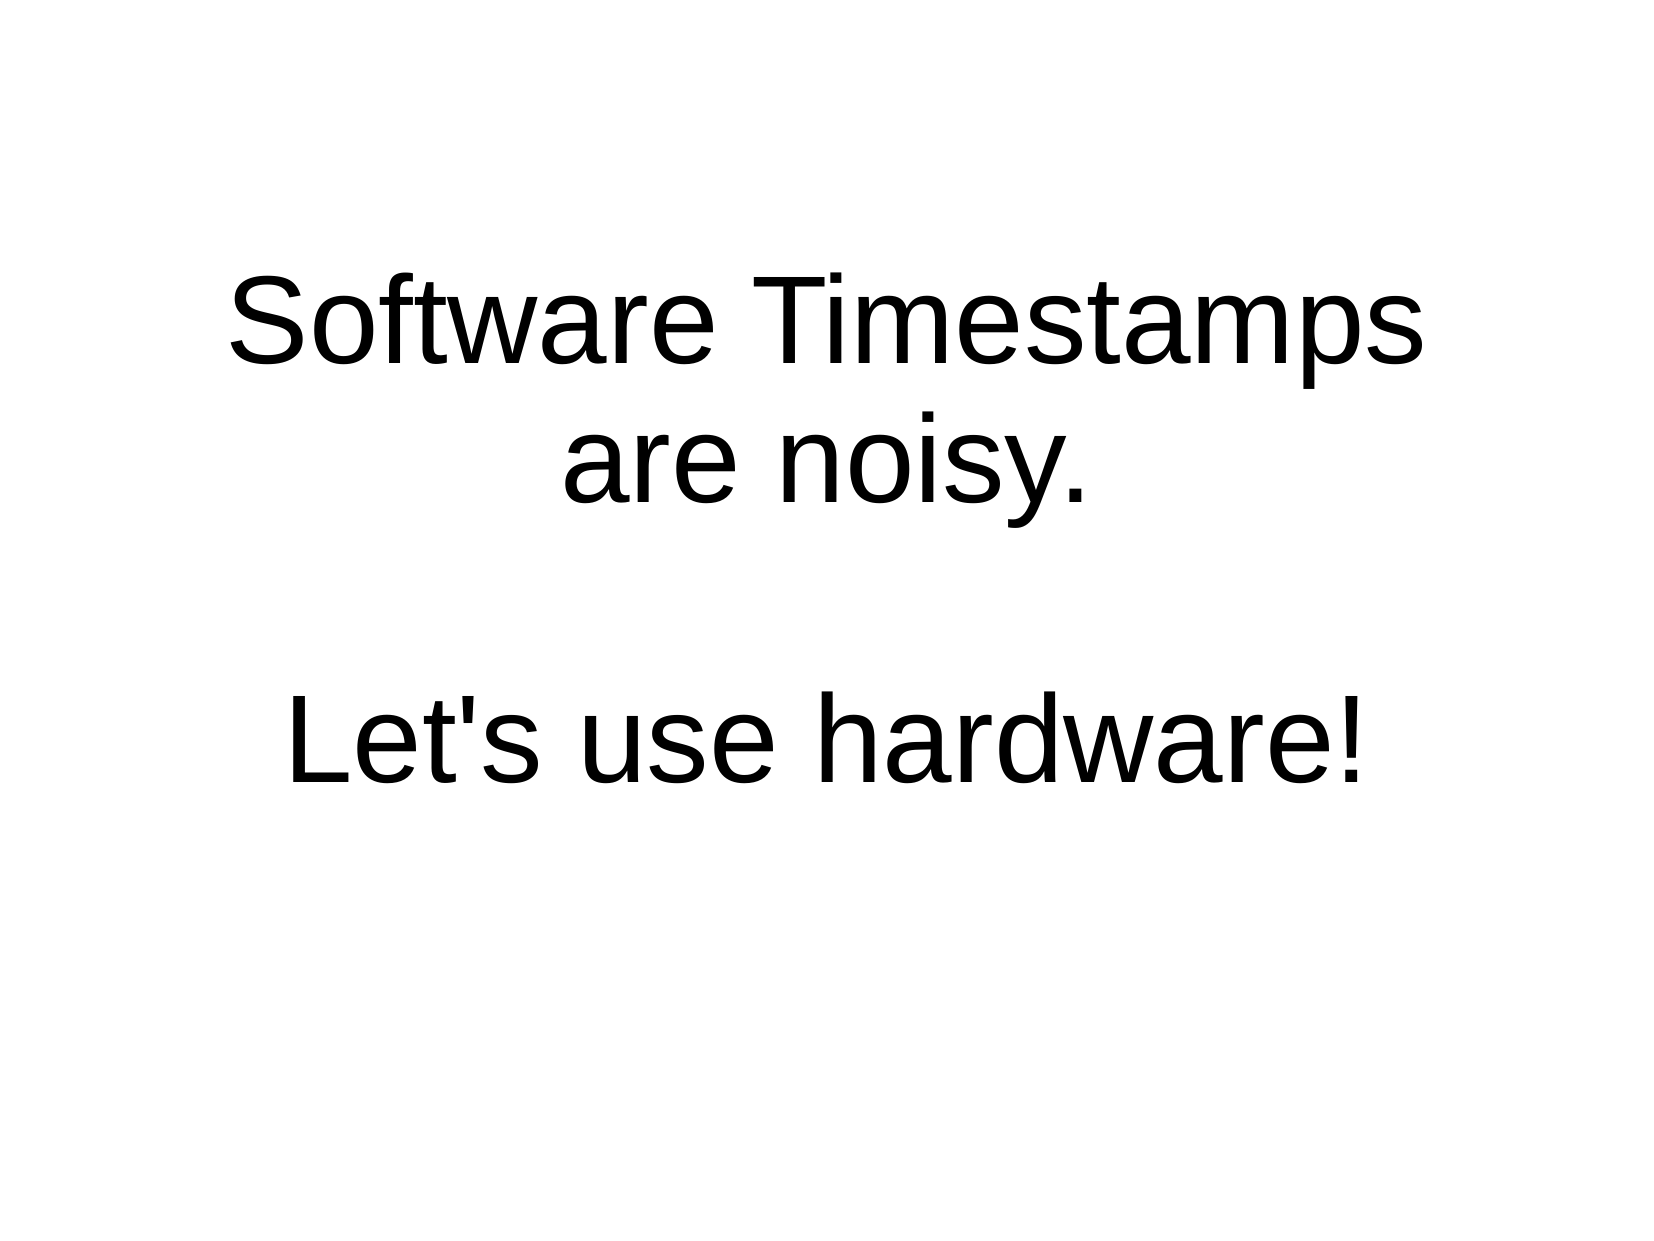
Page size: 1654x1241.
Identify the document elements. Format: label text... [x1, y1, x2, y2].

subtitle Software Timestamps are noisy. Let's use hardware! [82, 49, 1571, 1010]
